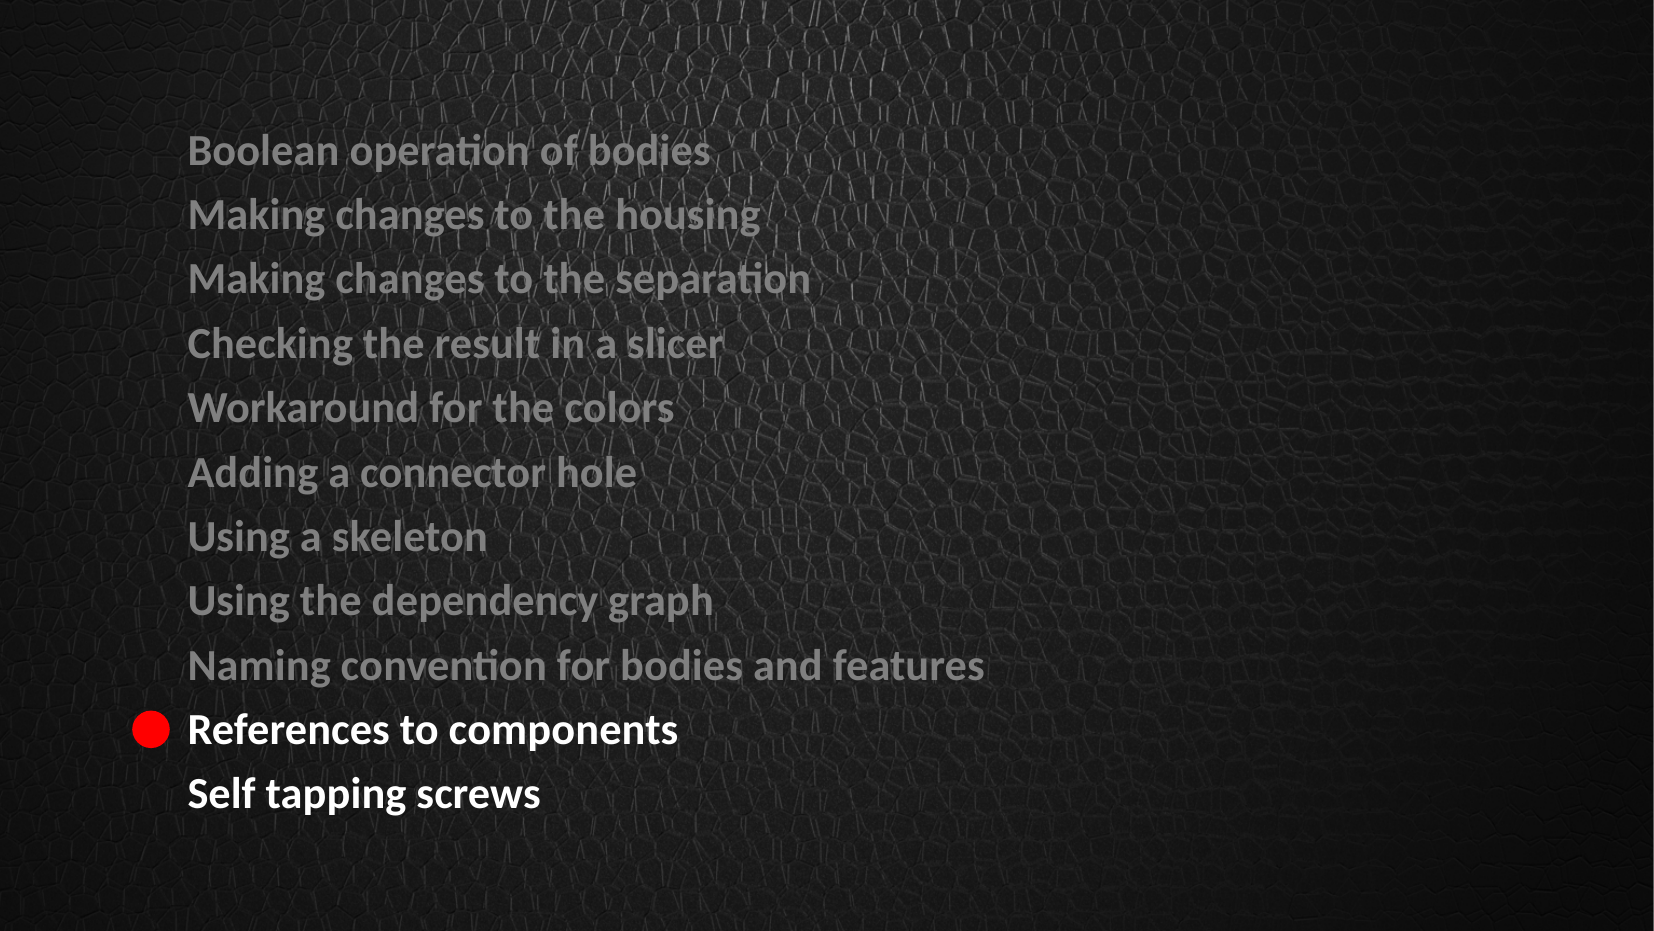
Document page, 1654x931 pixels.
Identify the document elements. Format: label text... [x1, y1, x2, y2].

list Boolean operation of bodies Making changes to the housing Making changes to the separation Checking the result in a slicer Workaround for the colors Adding a connector hole Using a skeleton Using the dependency graph Naming convention for bodies and features References to components Self tapping screws [187, 131, 1576, 826]
picture [0, 0, 1654, 931]
text_box [132, 710, 170, 749]
